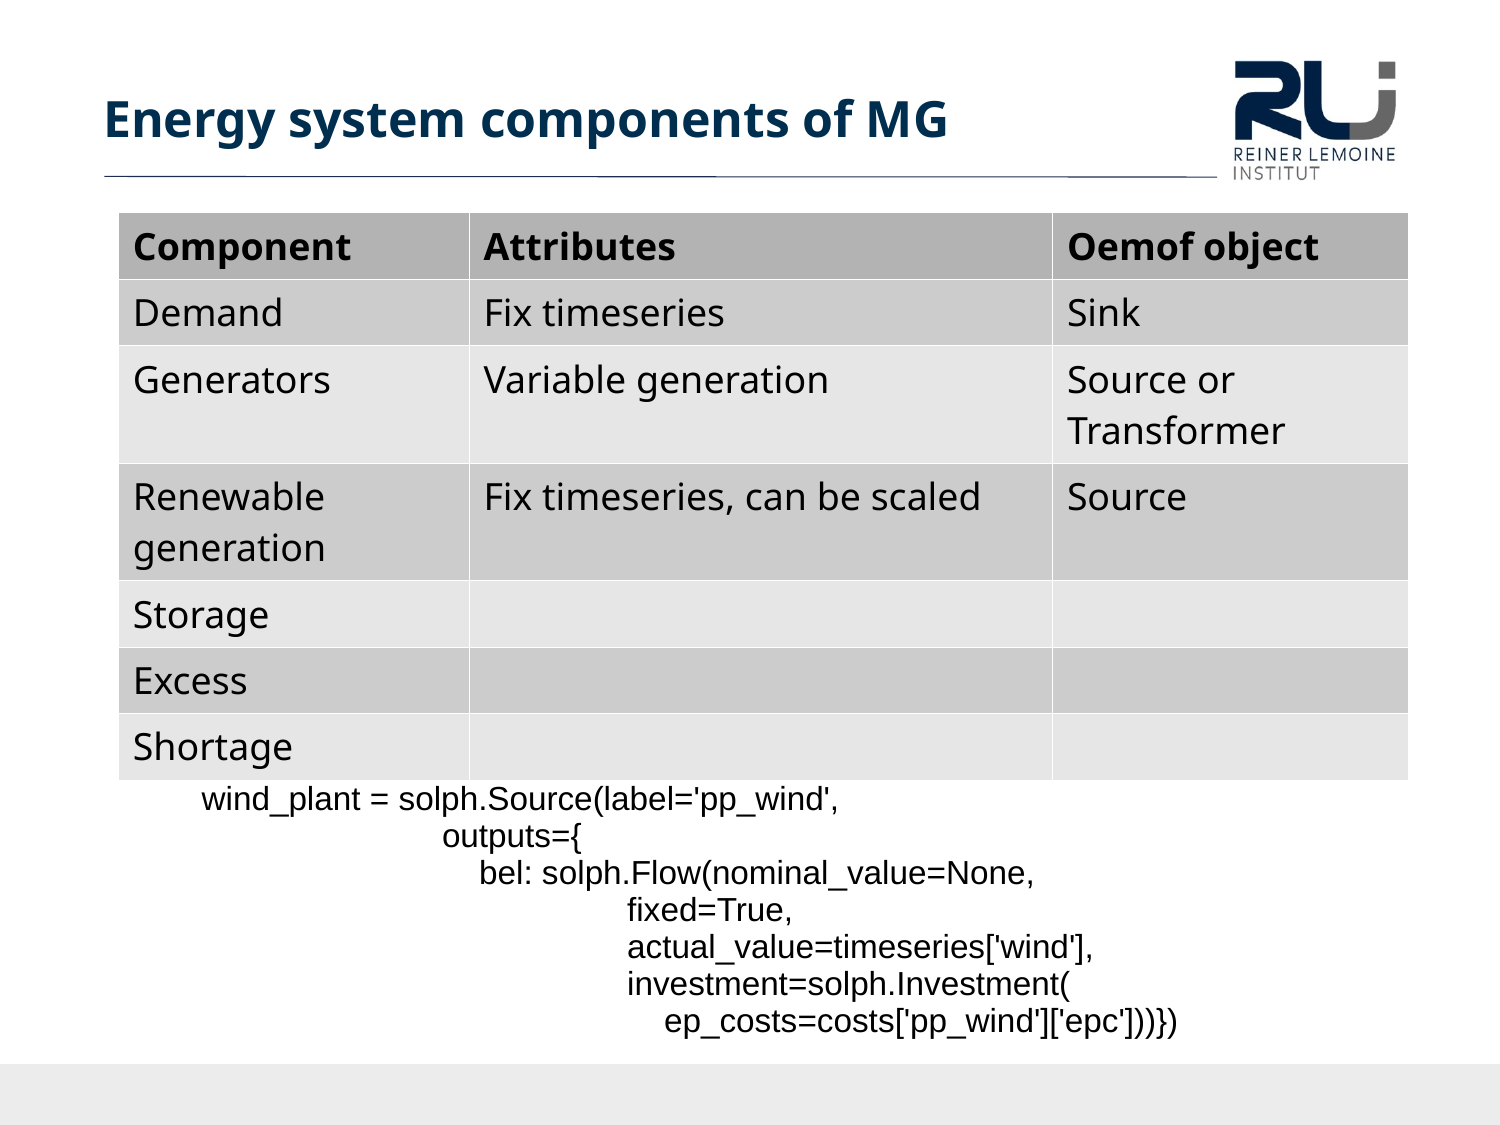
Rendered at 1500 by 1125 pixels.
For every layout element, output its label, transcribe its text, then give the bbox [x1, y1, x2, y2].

table_cell Generators [119, 346, 469, 463]
table_cell Excess [119, 648, 469, 713]
table_cell Sink [1053, 280, 1408, 345]
text_box wind_plant = solph.Source(label='pp_wind', outputs={ bel: solph.Flow(nominal_value=None, fixed=True, actual_value=timeseries['wind'], investment=solph.Investment( ep_costs=costs['pp_wind']['epc']))}) [186, 772, 1322, 1124]
table_cell Demand [119, 280, 469, 345]
table_cell [1053, 714, 1408, 780]
table_cell [470, 581, 1052, 647]
table_cell Fix timeseries [470, 280, 1052, 345]
table_cell Fix timeseries, can be scaled [470, 464, 1052, 580]
picture [1233, 177, 1397, 181]
table_cell Source [1053, 464, 1408, 580]
table_cell Renewable generation [119, 464, 469, 580]
table_cell [470, 648, 1052, 713]
table_cell Shortage [119, 714, 469, 780]
table_cell Source or Transformer [1053, 346, 1408, 463]
table_header Oemof object [1053, 213, 1408, 279]
table_cell Storage [119, 581, 469, 647]
table_cell [1053, 648, 1408, 713]
table_cell [470, 714, 1052, 772]
table_cell Variable generation [470, 346, 1052, 463]
table_header Component [119, 213, 469, 279]
text_box Energy system components of MG [103, 57, 1397, 177]
table_header Attributes [470, 213, 1052, 279]
table_cell [1053, 581, 1408, 647]
